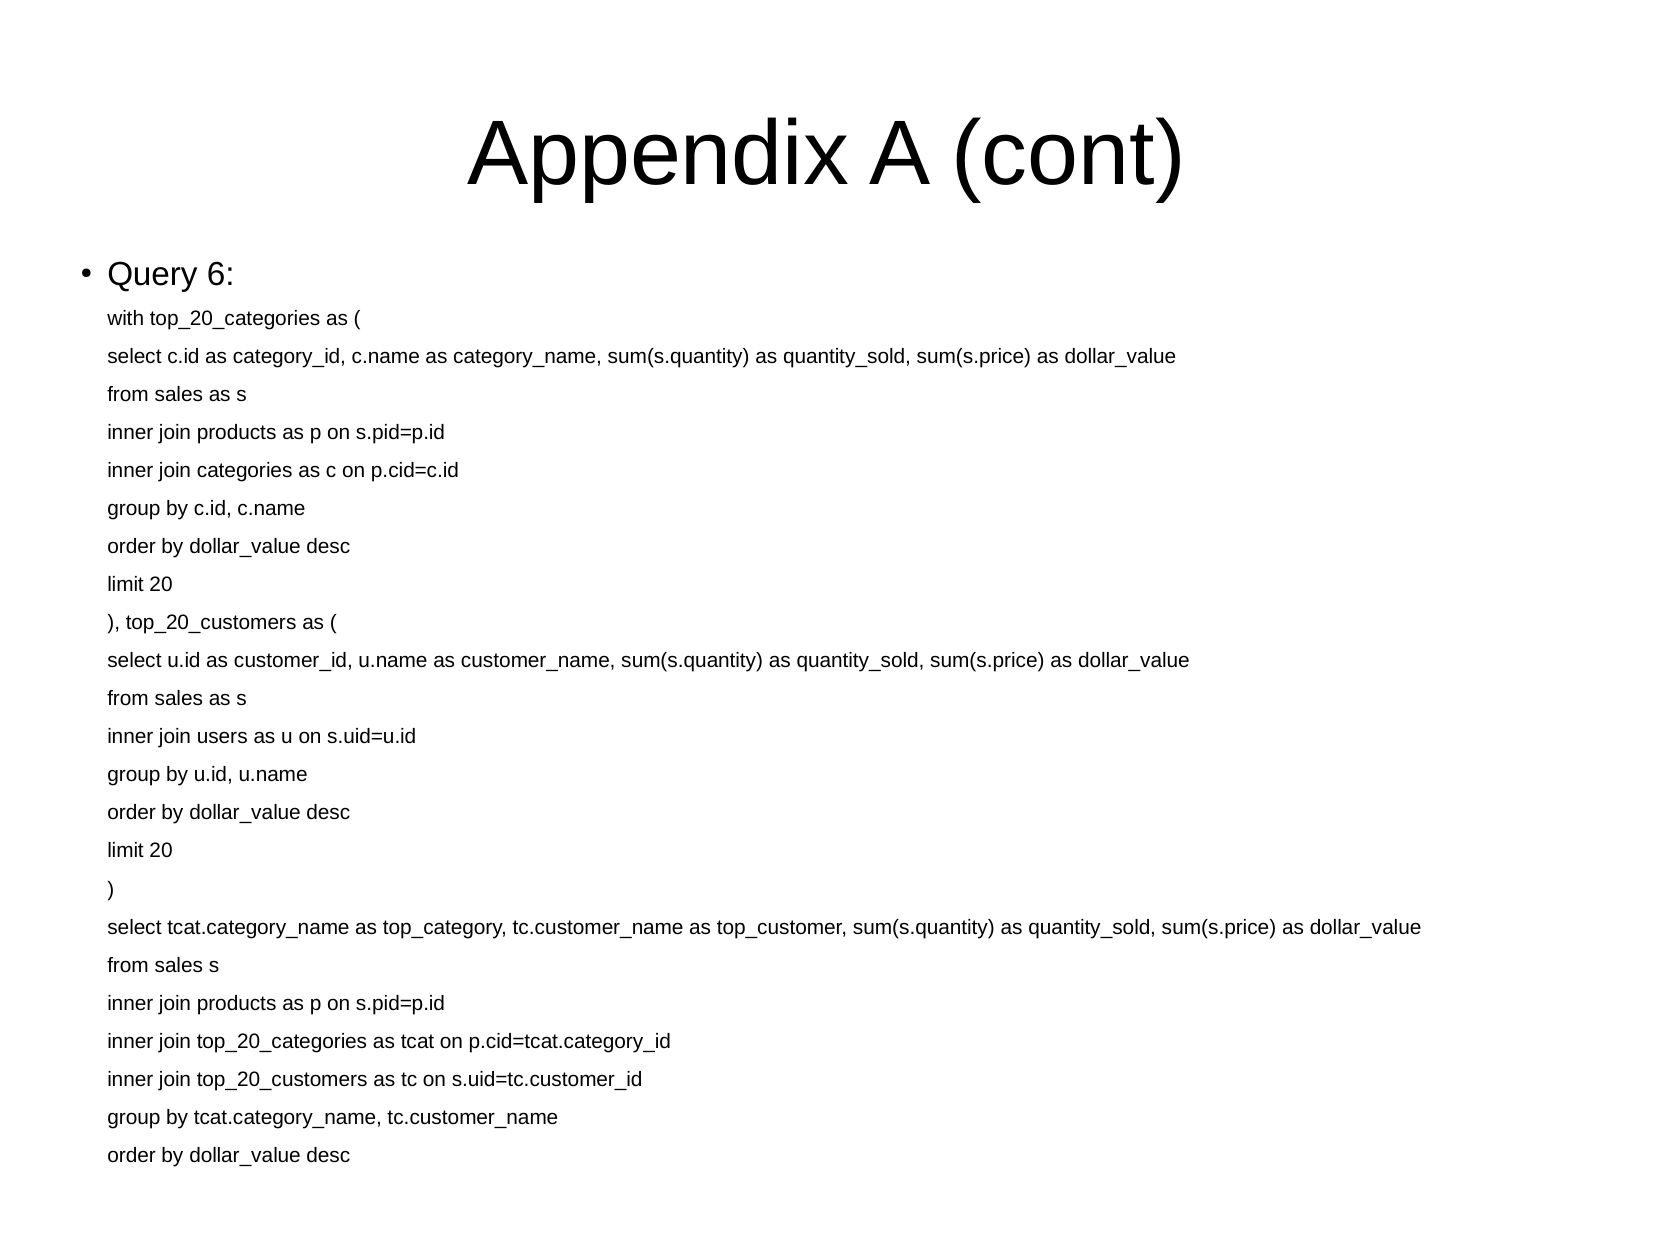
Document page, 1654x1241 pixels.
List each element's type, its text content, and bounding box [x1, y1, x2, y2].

list Query 6: with top_20_categories as ( select c.id as category_id, c.name as category_name, sum(s.quantity) as quantity_sold, sum(s.price) as dollar_value from sales as s inner join products as p on s.pid=p.id inner join categories as c on p.cid=c.id group by c.id, c.name order by dollar_value desc limit 20 ), top_20_customers as ( select u.id as customer_id, u.name as customer_name, sum(s.quantity) as quantity_sold, sum(s.price) as dollar_value from sales as s inner join users as u on s.uid=u.id group by u.id, u.name order by dollar_value desc limit 20 ) select tcat.category_name as top_category, tc.customer_name as top_customer, sum(s.quantity) as quantity_sold, sum(s.price) as dollar_value from sales s inner join products as p on s.pid=p.id inner join top_20_categories as tcat on p.cid=tcat.category_id inner join top_20_customers as tc on s.uid=tc.customer_id group by tcat.category_name, tc.customer_name order by dollar_value desc [71, 255, 1561, 1180]
title Appendix A (cont) [82, 49, 1571, 257]
